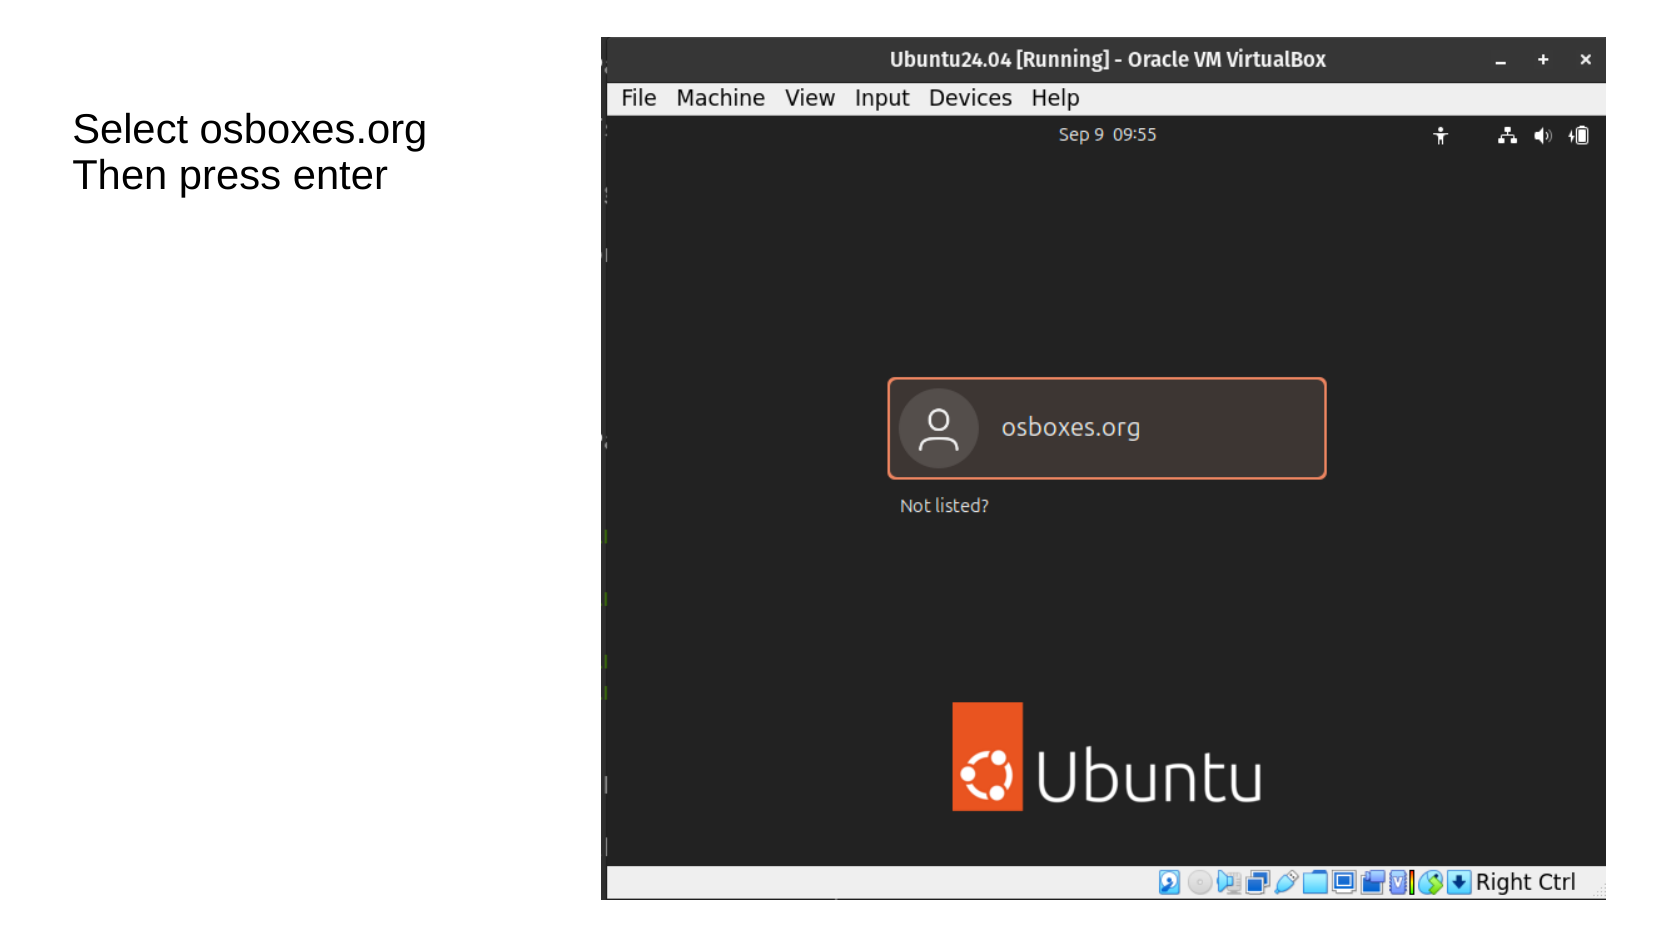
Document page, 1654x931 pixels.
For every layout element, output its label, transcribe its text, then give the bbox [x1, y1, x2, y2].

text_box Select osboxes.org Then press enter [57, 98, 602, 206]
picture [601, 37, 1606, 901]
